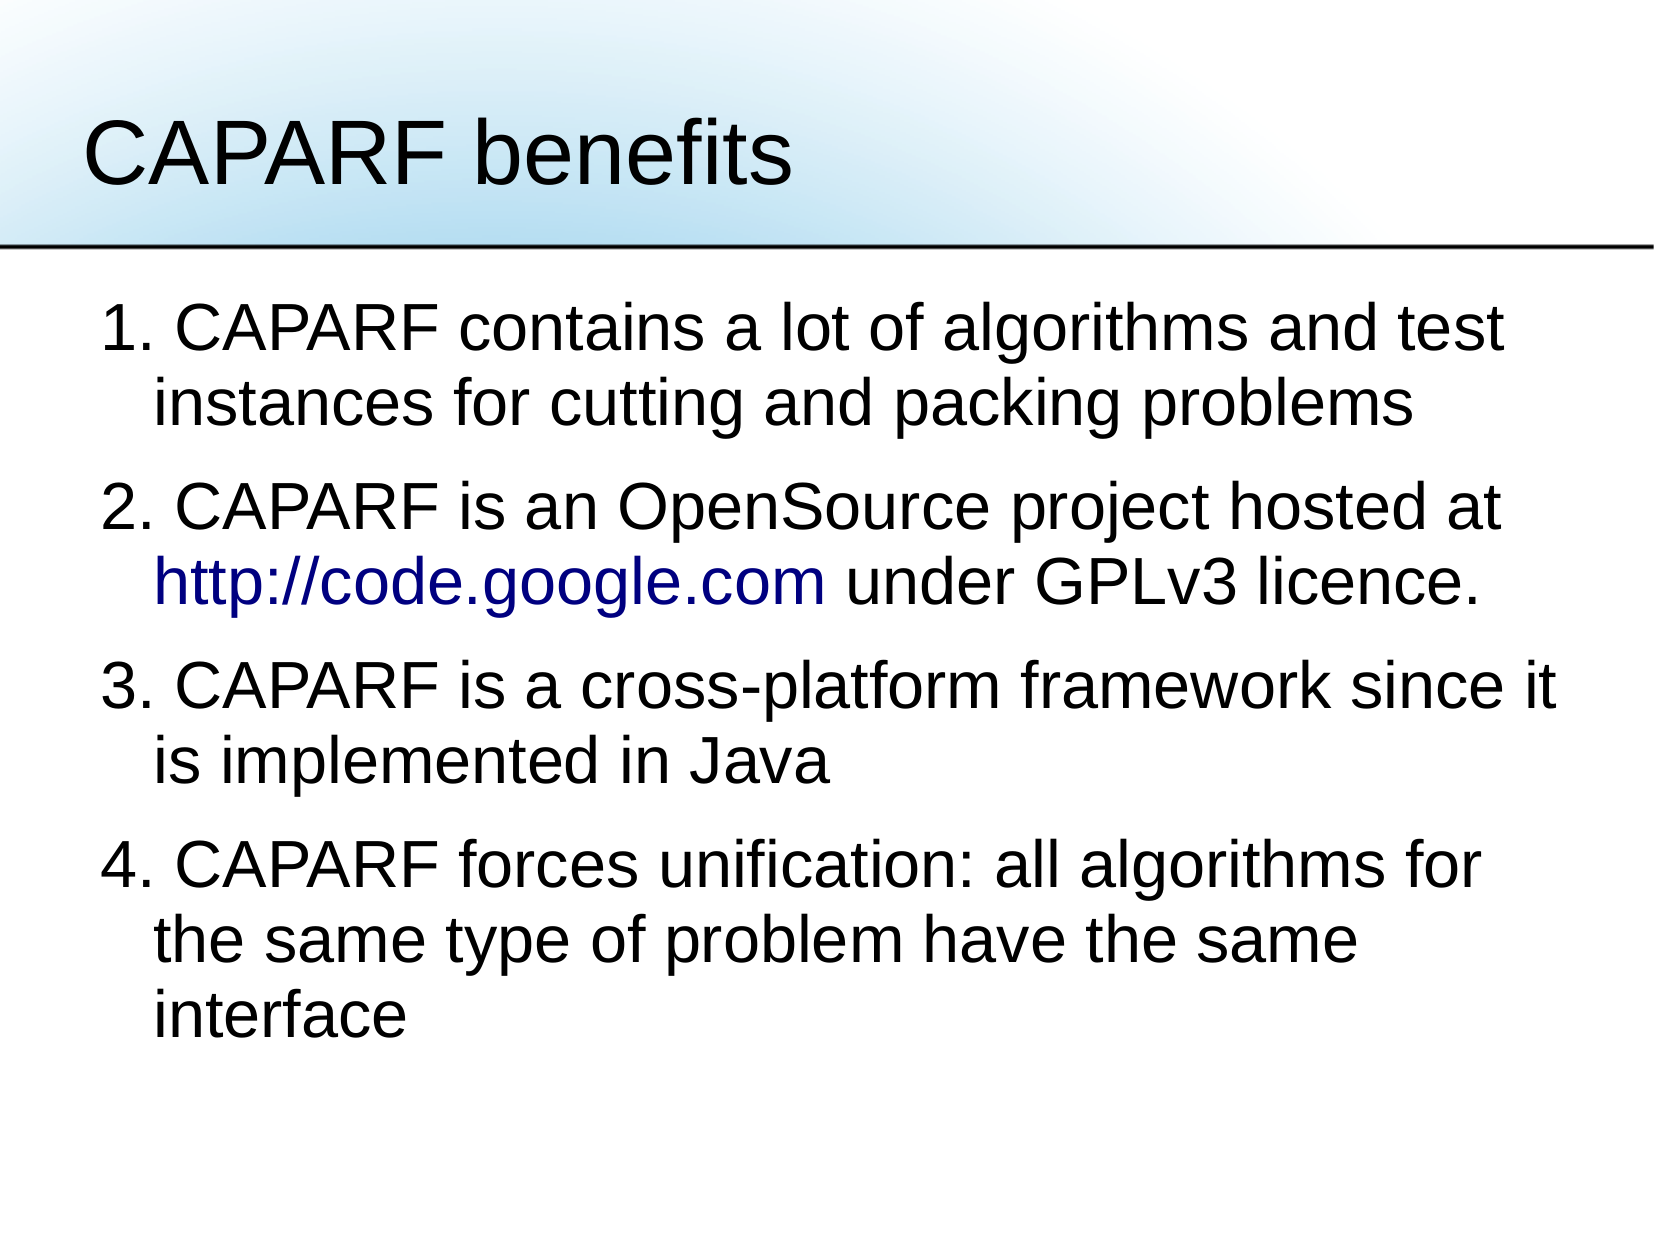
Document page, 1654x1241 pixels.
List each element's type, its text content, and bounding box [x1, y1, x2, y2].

picture [0, 0, 1654, 1241]
title CAPARF benefits [82, 49, 1571, 257]
list CAPARF contains a lot of algorithms and test instances for cutting and packing problems CAPARF is an OpenSource project hosted at http://code.google.com under GPLv3 licence. CAPARF is a cross-platform framework since it is implemented in Java CAPARF forces unification: all algorithms for the same type of problem have the same interface [82, 290, 1571, 1094]
